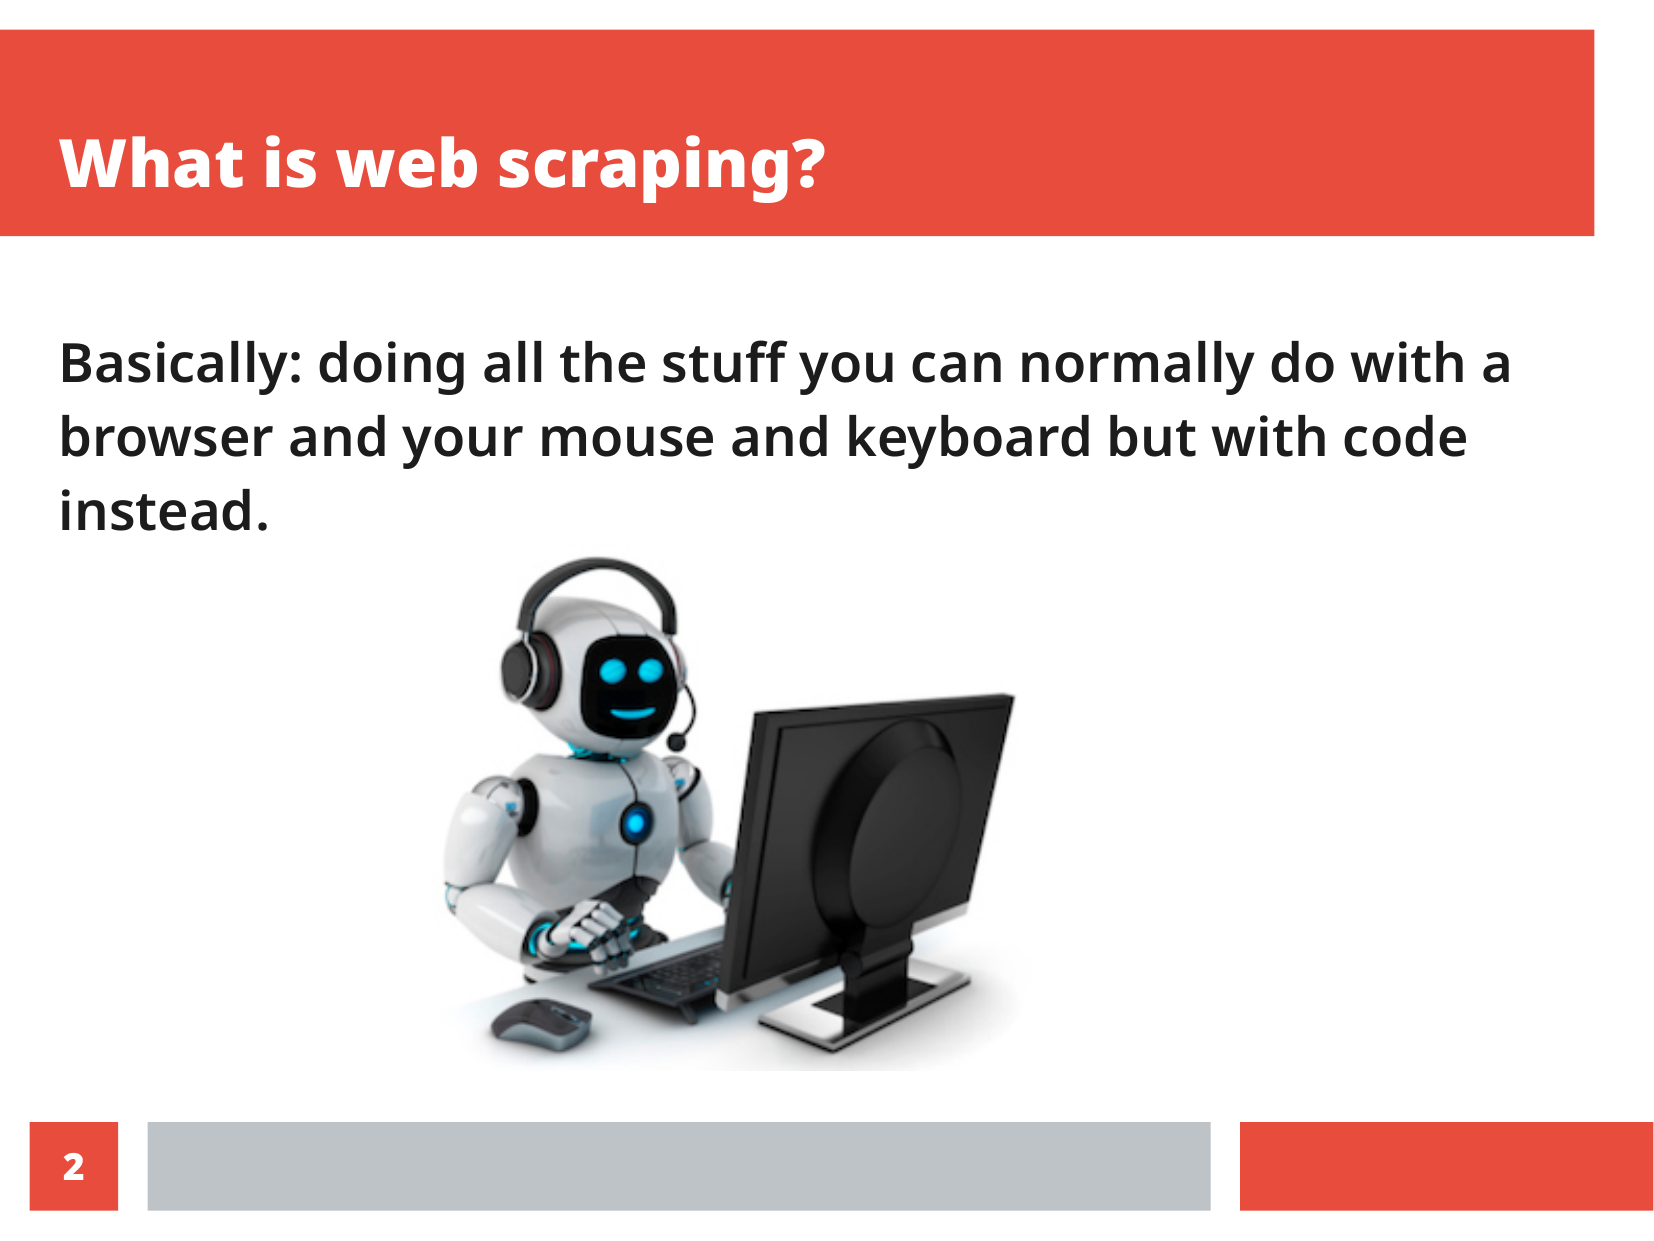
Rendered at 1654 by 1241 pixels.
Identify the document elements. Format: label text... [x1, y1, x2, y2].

list Basically: doing all the stuff you can normally do with a browser and your mouse and keyboard but with code instead. [59, 324, 1565, 1093]
title What is web scraping? [59, 59, 1595, 207]
picture [283, 543, 1076, 1071]
